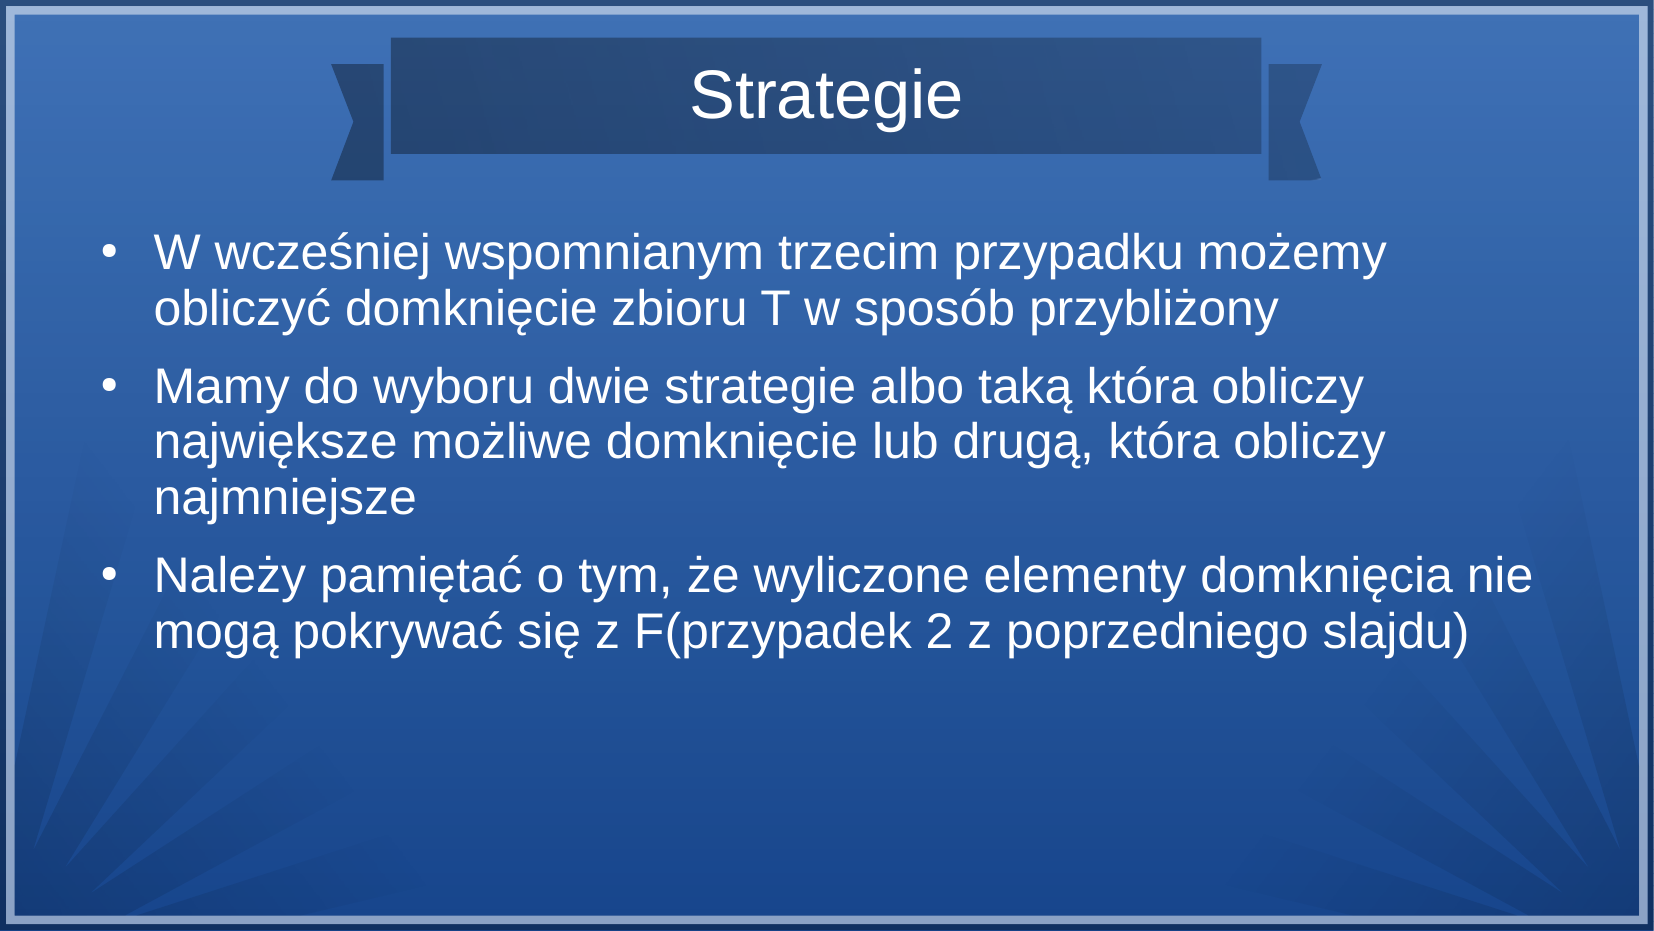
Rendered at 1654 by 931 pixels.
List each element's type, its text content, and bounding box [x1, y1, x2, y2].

list W wcześniej wspomnianym trzecim przypadku możemy obliczyć domknięcie zbioru T w sposób przybliżony Mamy do wyboru dwie strategie albo taką która obliczy największe możliwe domknięcie lub drugą, która obliczy najmniejsze Należy pamiętać o tym, że wyliczone elementy domknięcia nie mogą pokrywać się z F(przypadek 2 z poprzedniego slajdu) [82, 224, 1571, 848]
title Strategie [389, 35, 1264, 154]
